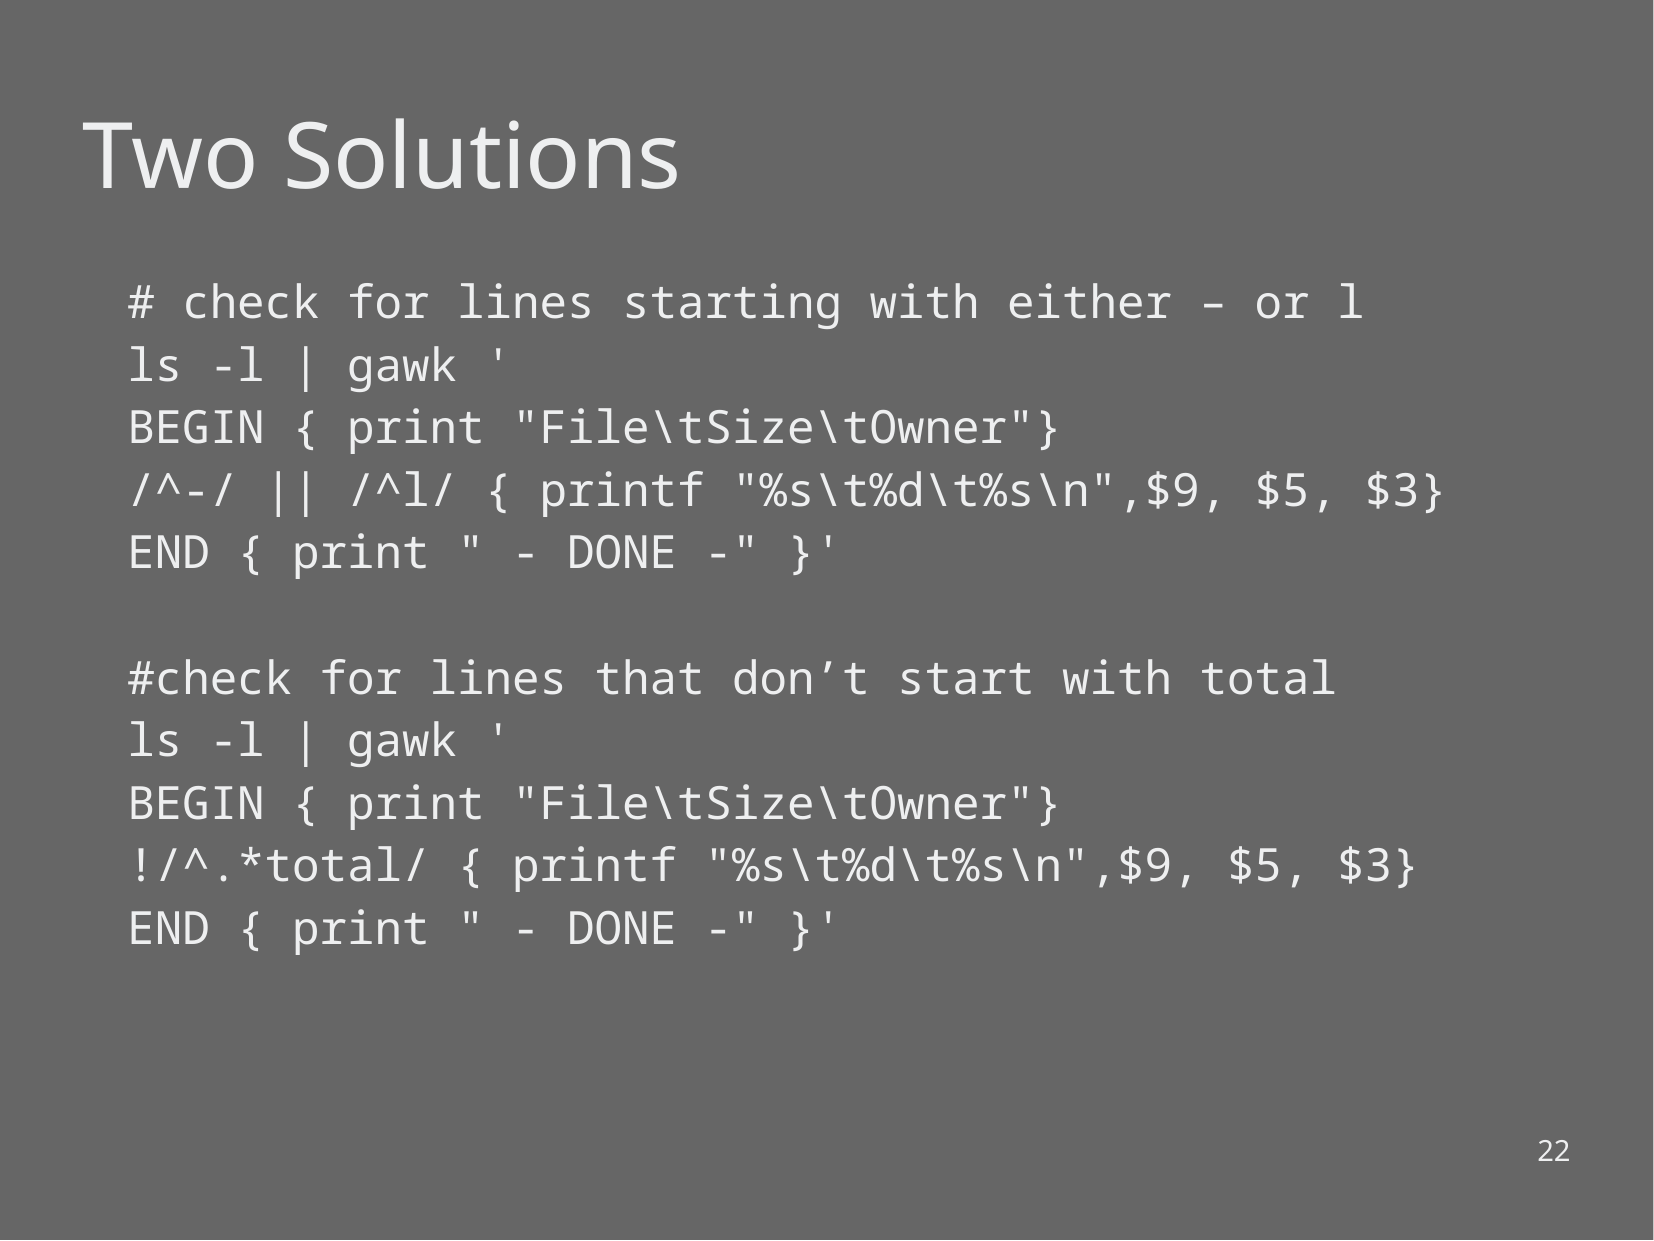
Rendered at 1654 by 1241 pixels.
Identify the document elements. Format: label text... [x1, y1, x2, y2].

text_box # check for lines starting with either – or l ls -l | gawk ' BEGIN { print "File\tSize\tOwner"} /^-/ || /^l/ { printf "%s\t%d\t%s\n",$9, $5, $3} END { print " - DONE -" }' #check for lines that don’t start with total ls -l | gawk ' BEGIN { print "File\tSize\tOwner"} !/^.*total/ { printf "%s\t%d\t%s\n",$9, $5, $3} END { print " - DONE -" }' [112, 262, 1576, 1051]
title Two Solutions [82, 49, 1571, 257]
